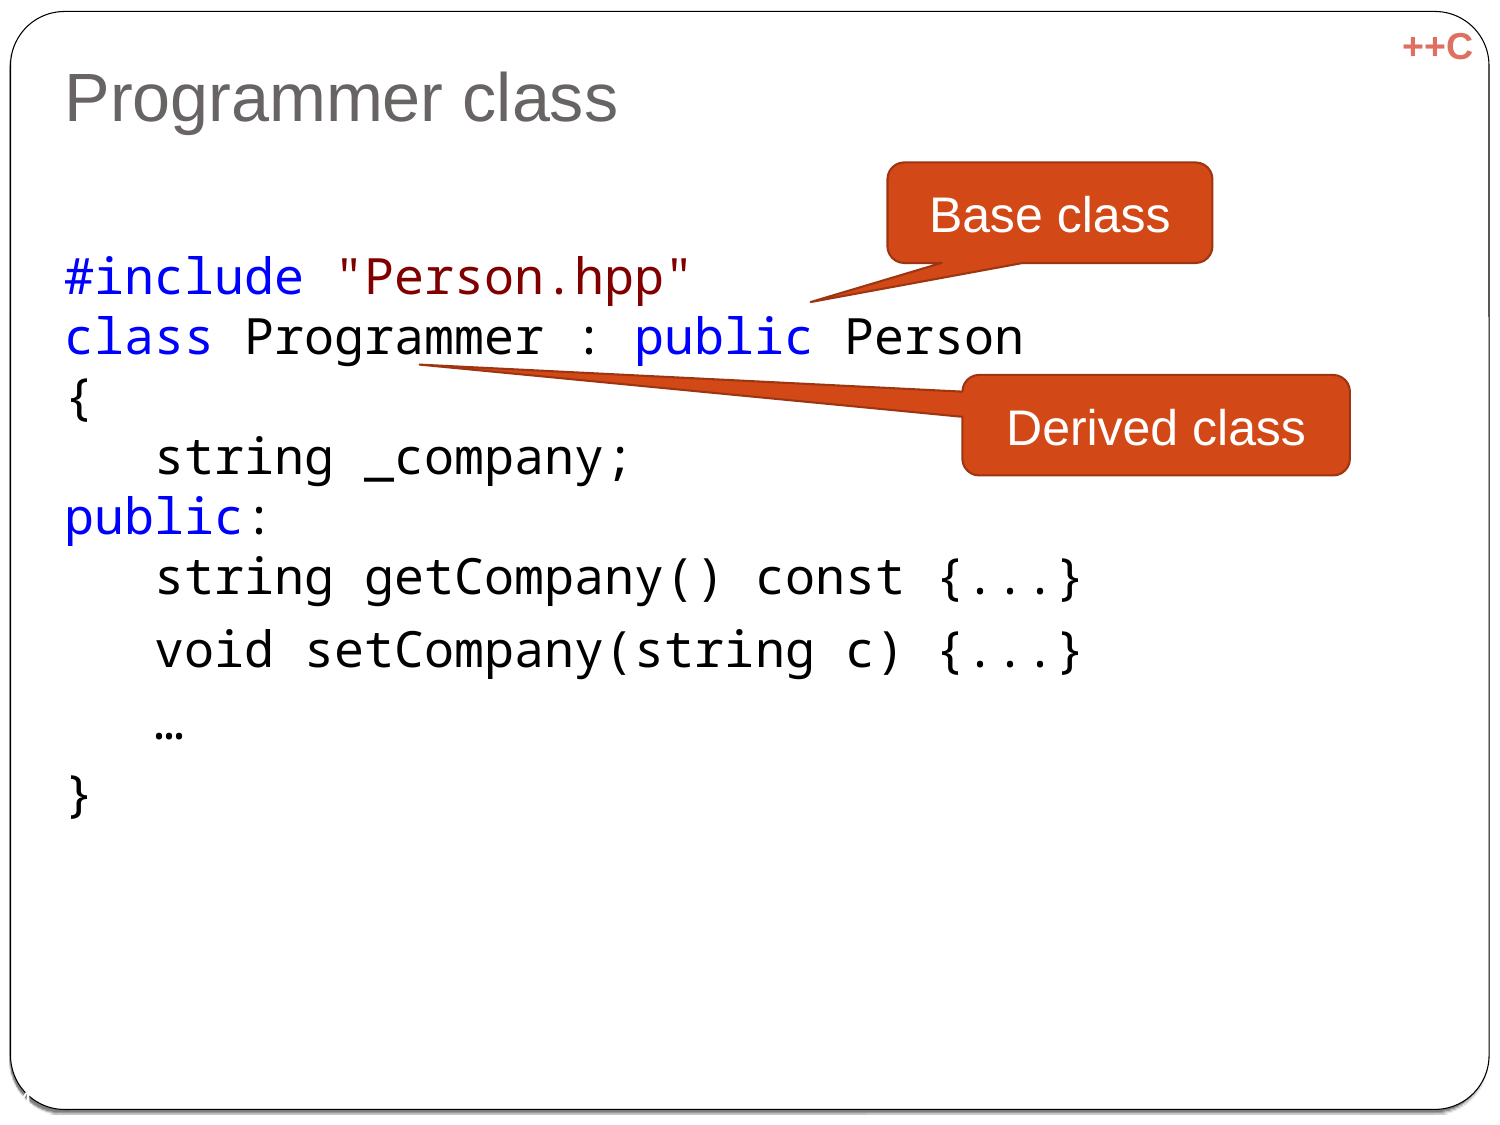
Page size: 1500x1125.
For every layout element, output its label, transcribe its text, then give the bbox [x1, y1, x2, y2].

list #include "Person.hpp" class Programmer : public Person { string _company; public: string getCompany() const {...} void setCompany(string c) {...} … } [50, 237, 1500, 1125]
text_box Base class [810, 162, 1213, 303]
slide_number <number> [0, 1074, 50, 1125]
title Programmer class [50, 45, 1450, 150]
text_box Derived class [419, 364, 1350, 476]
